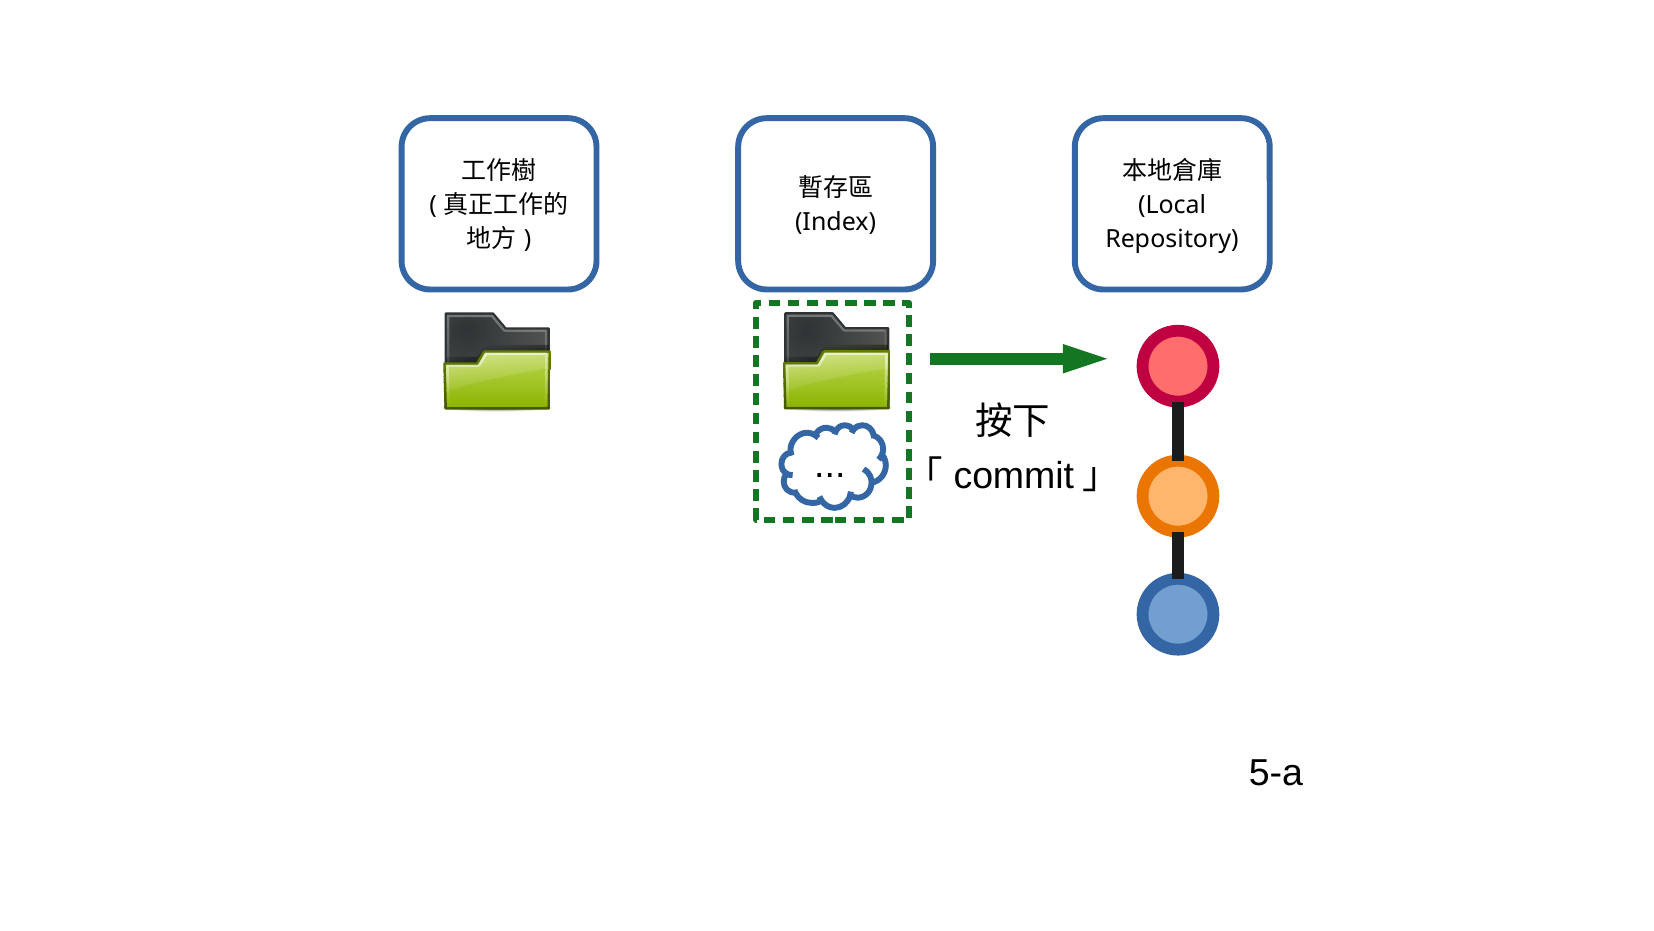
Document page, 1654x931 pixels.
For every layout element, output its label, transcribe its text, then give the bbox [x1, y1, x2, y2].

picture [439, 303, 555, 418]
text_box 本地倉庫 (Local Repository) [1074, 118, 1270, 290]
text_box [1142, 579, 1214, 650]
text_box [1143, 461, 1214, 532]
picture [779, 302, 895, 418]
text_box 按下 「commit」 [882, 383, 1143, 548]
text_box 暫存區 (Index) [738, 118, 934, 290]
text_box [1142, 330, 1214, 402]
text_box ... [781, 425, 882, 508]
text_box 工作樹 (真正工作的地方) [401, 118, 597, 290]
text_box 5-a [1234, 744, 1371, 801]
